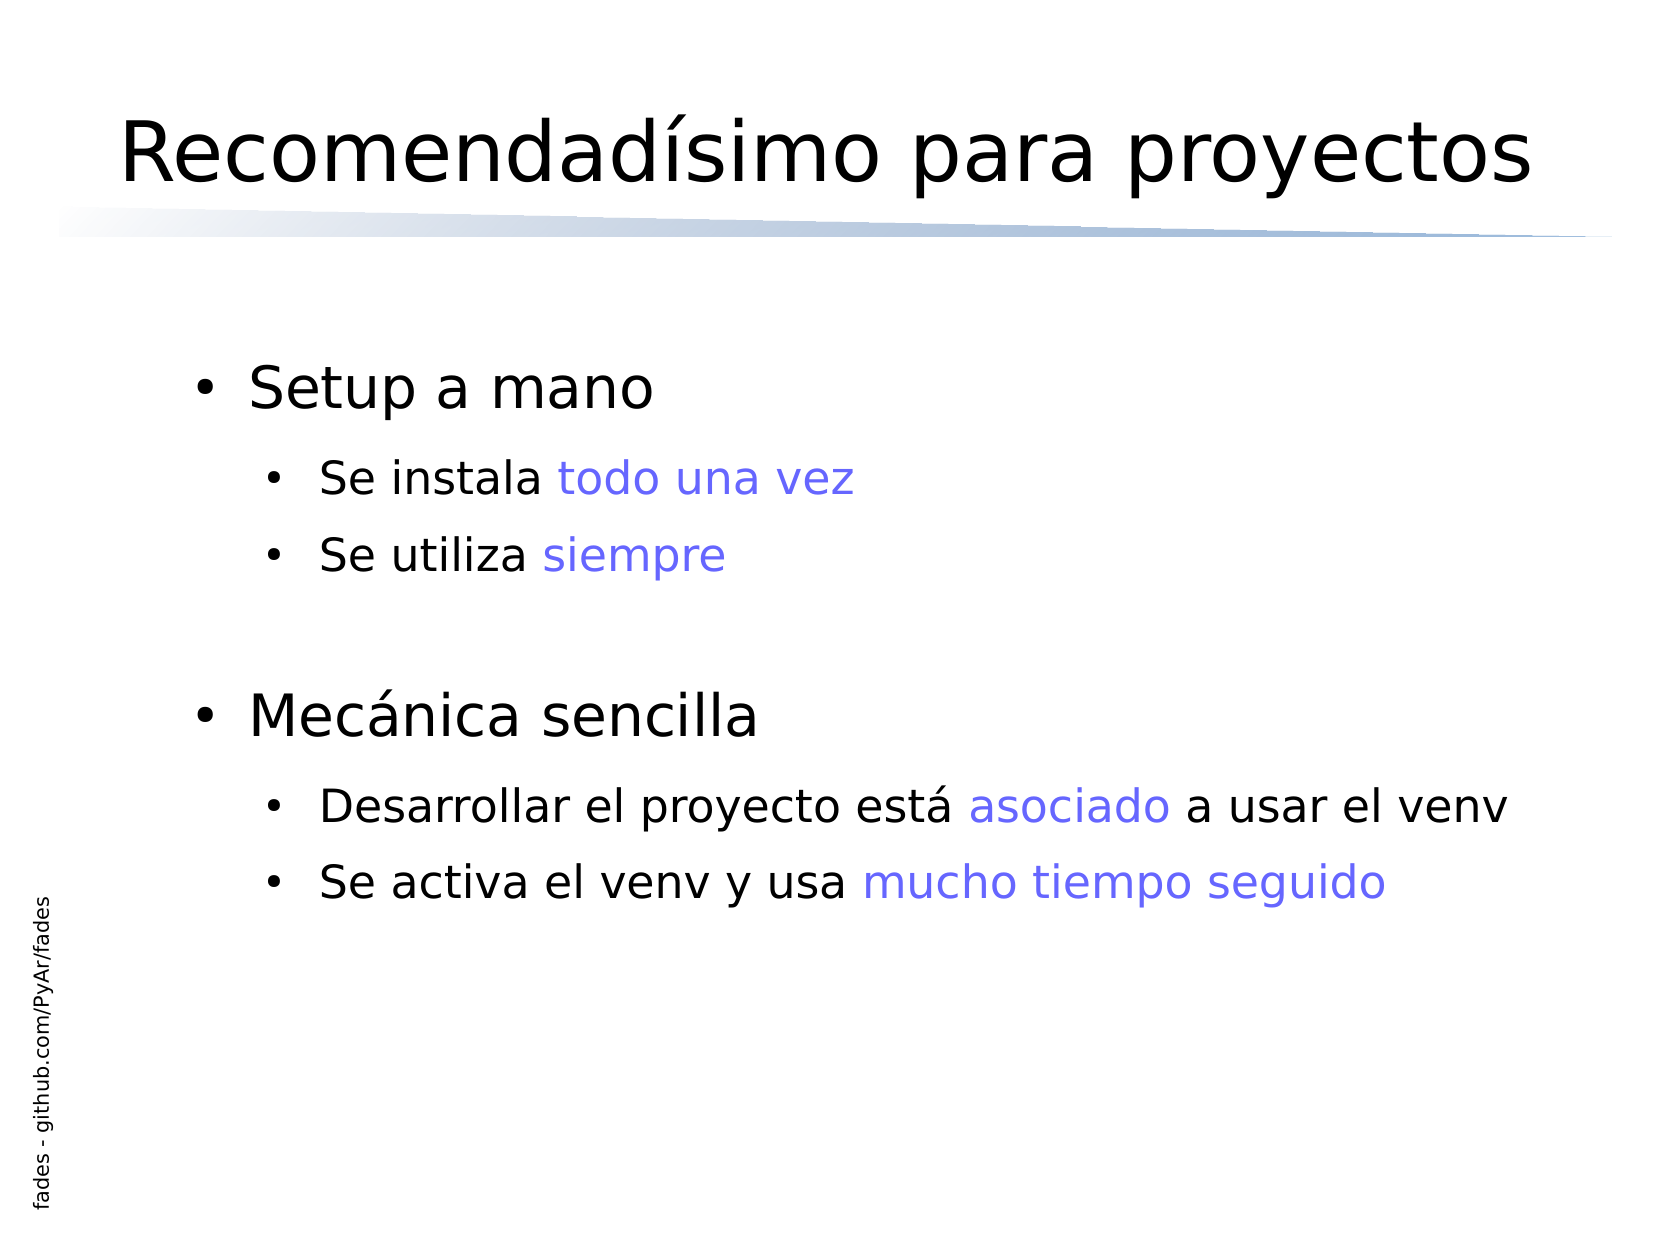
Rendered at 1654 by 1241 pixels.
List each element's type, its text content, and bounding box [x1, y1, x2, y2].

title Recomendadísimo para proyectos [82, 49, 1571, 257]
list Setup a mano Se instala todo una vez Se utiliza siempre Mecánica sencilla Desarrollar el proyecto está asociado a usar el venv Se activa el venv y usa mucho tiempo seguido [177, 354, 1571, 1109]
